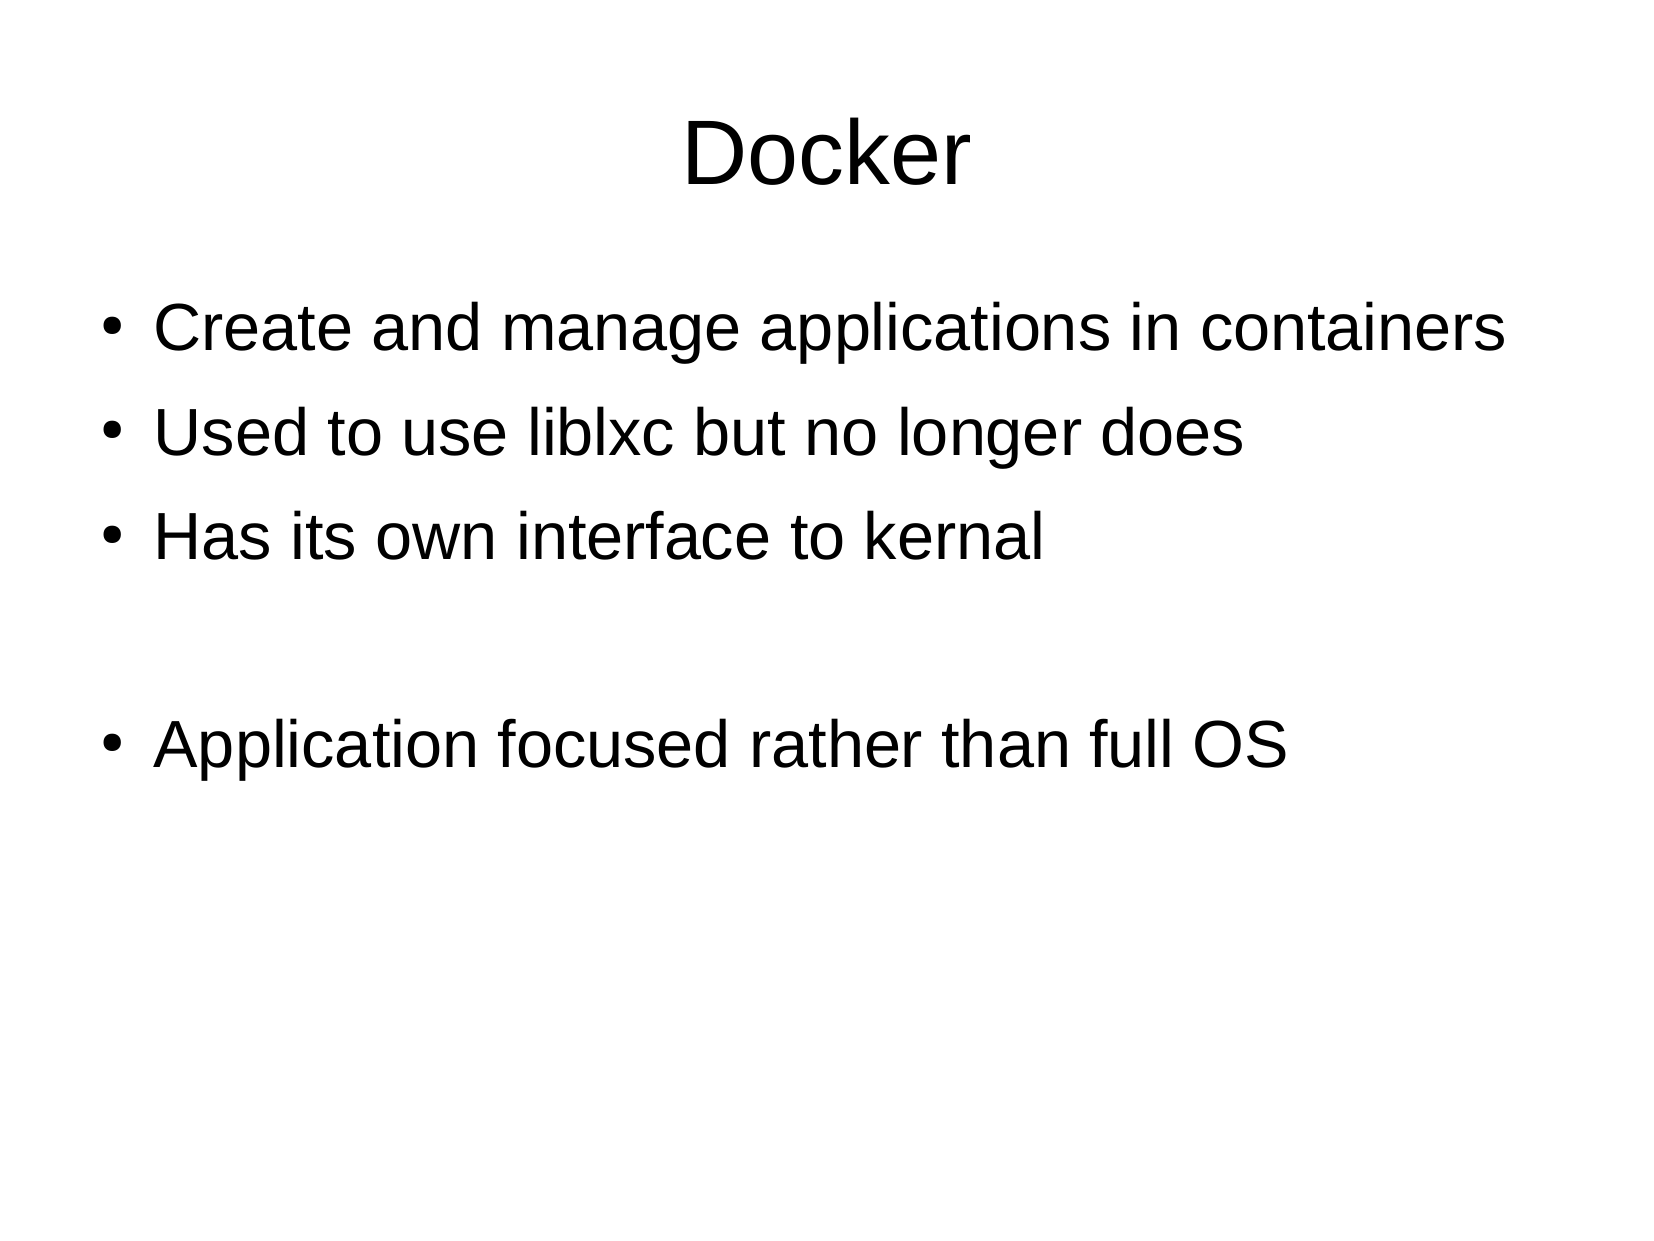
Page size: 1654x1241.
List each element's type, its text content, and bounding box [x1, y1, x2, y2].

title Docker [82, 49, 1571, 257]
list Create and manage applications in containers Used to use liblxc but no longer does Has its own interface to kernal Application focused rather than full OS [82, 290, 1571, 1010]
